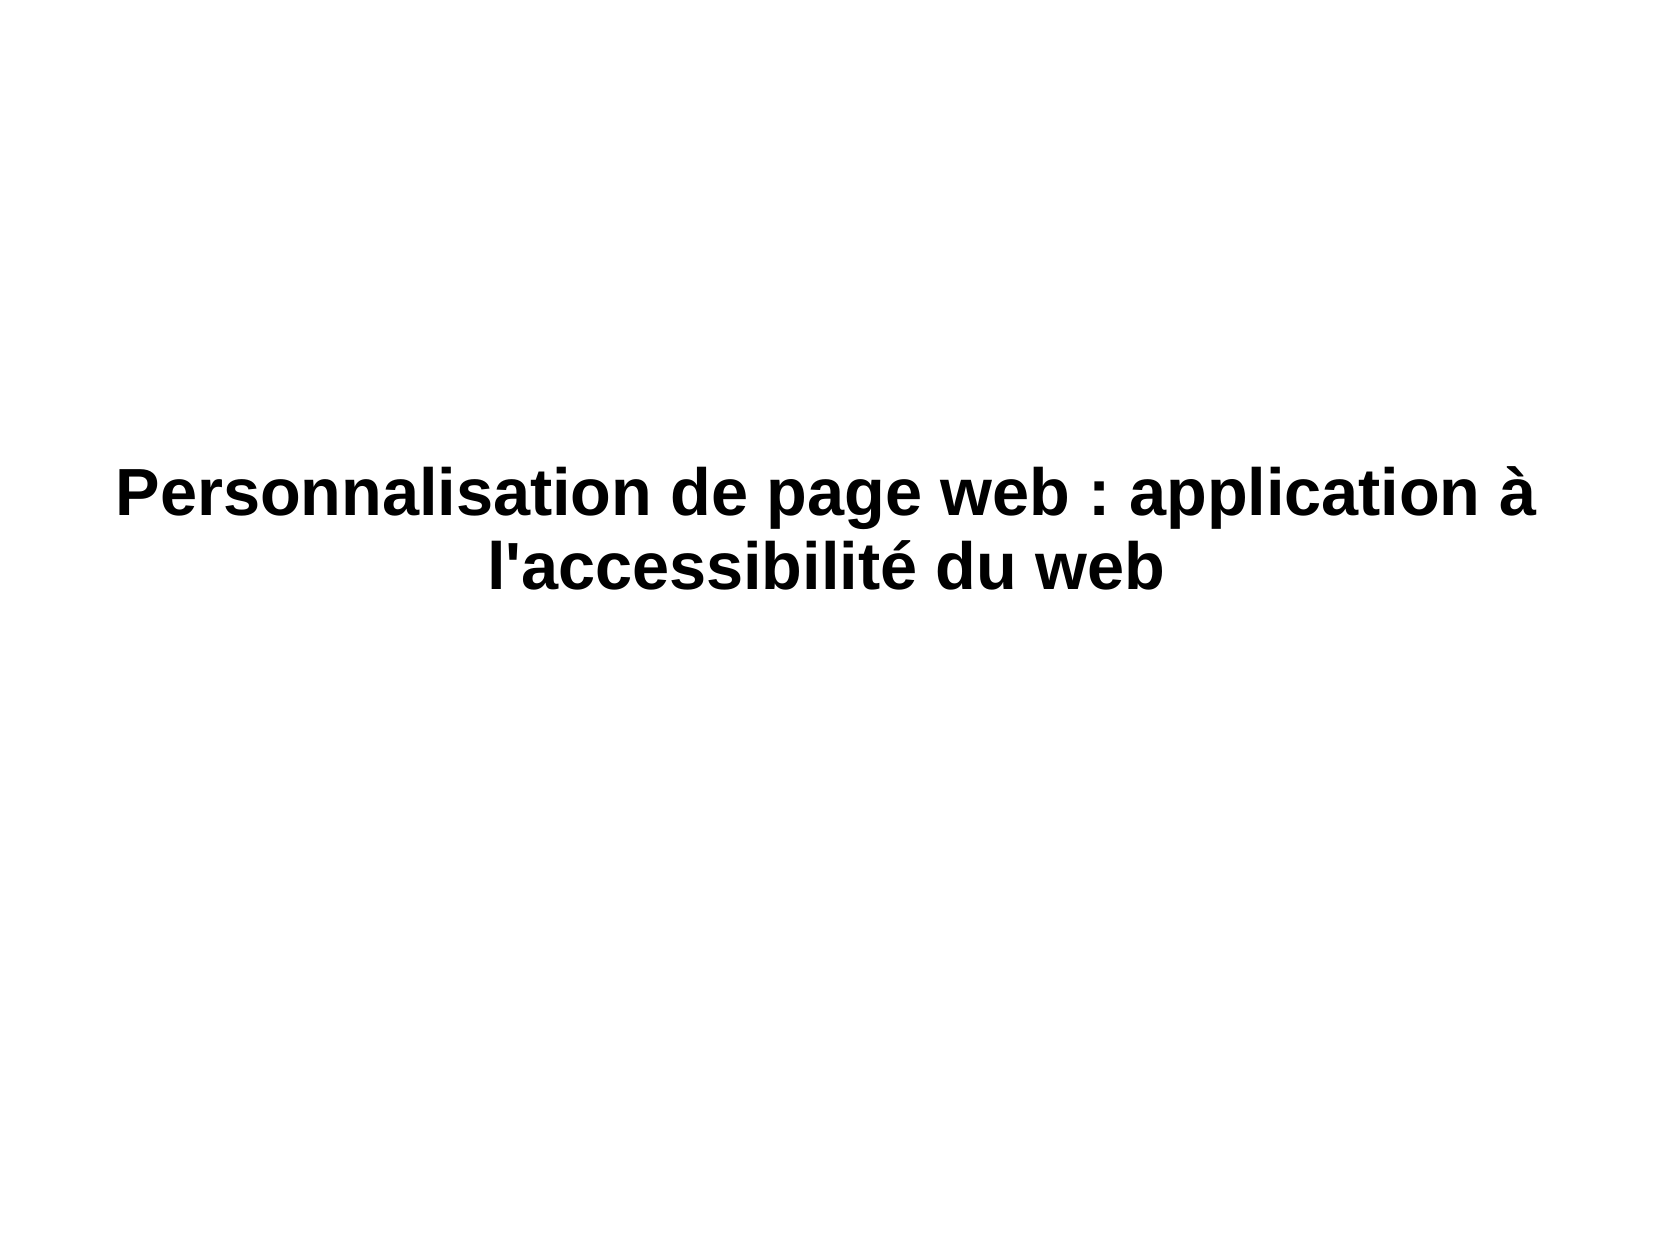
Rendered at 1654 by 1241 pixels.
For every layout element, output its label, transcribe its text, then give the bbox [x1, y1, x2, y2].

subtitle Personnalisation de page web : application à l'accessibilité du web [82, 49, 1571, 1010]
